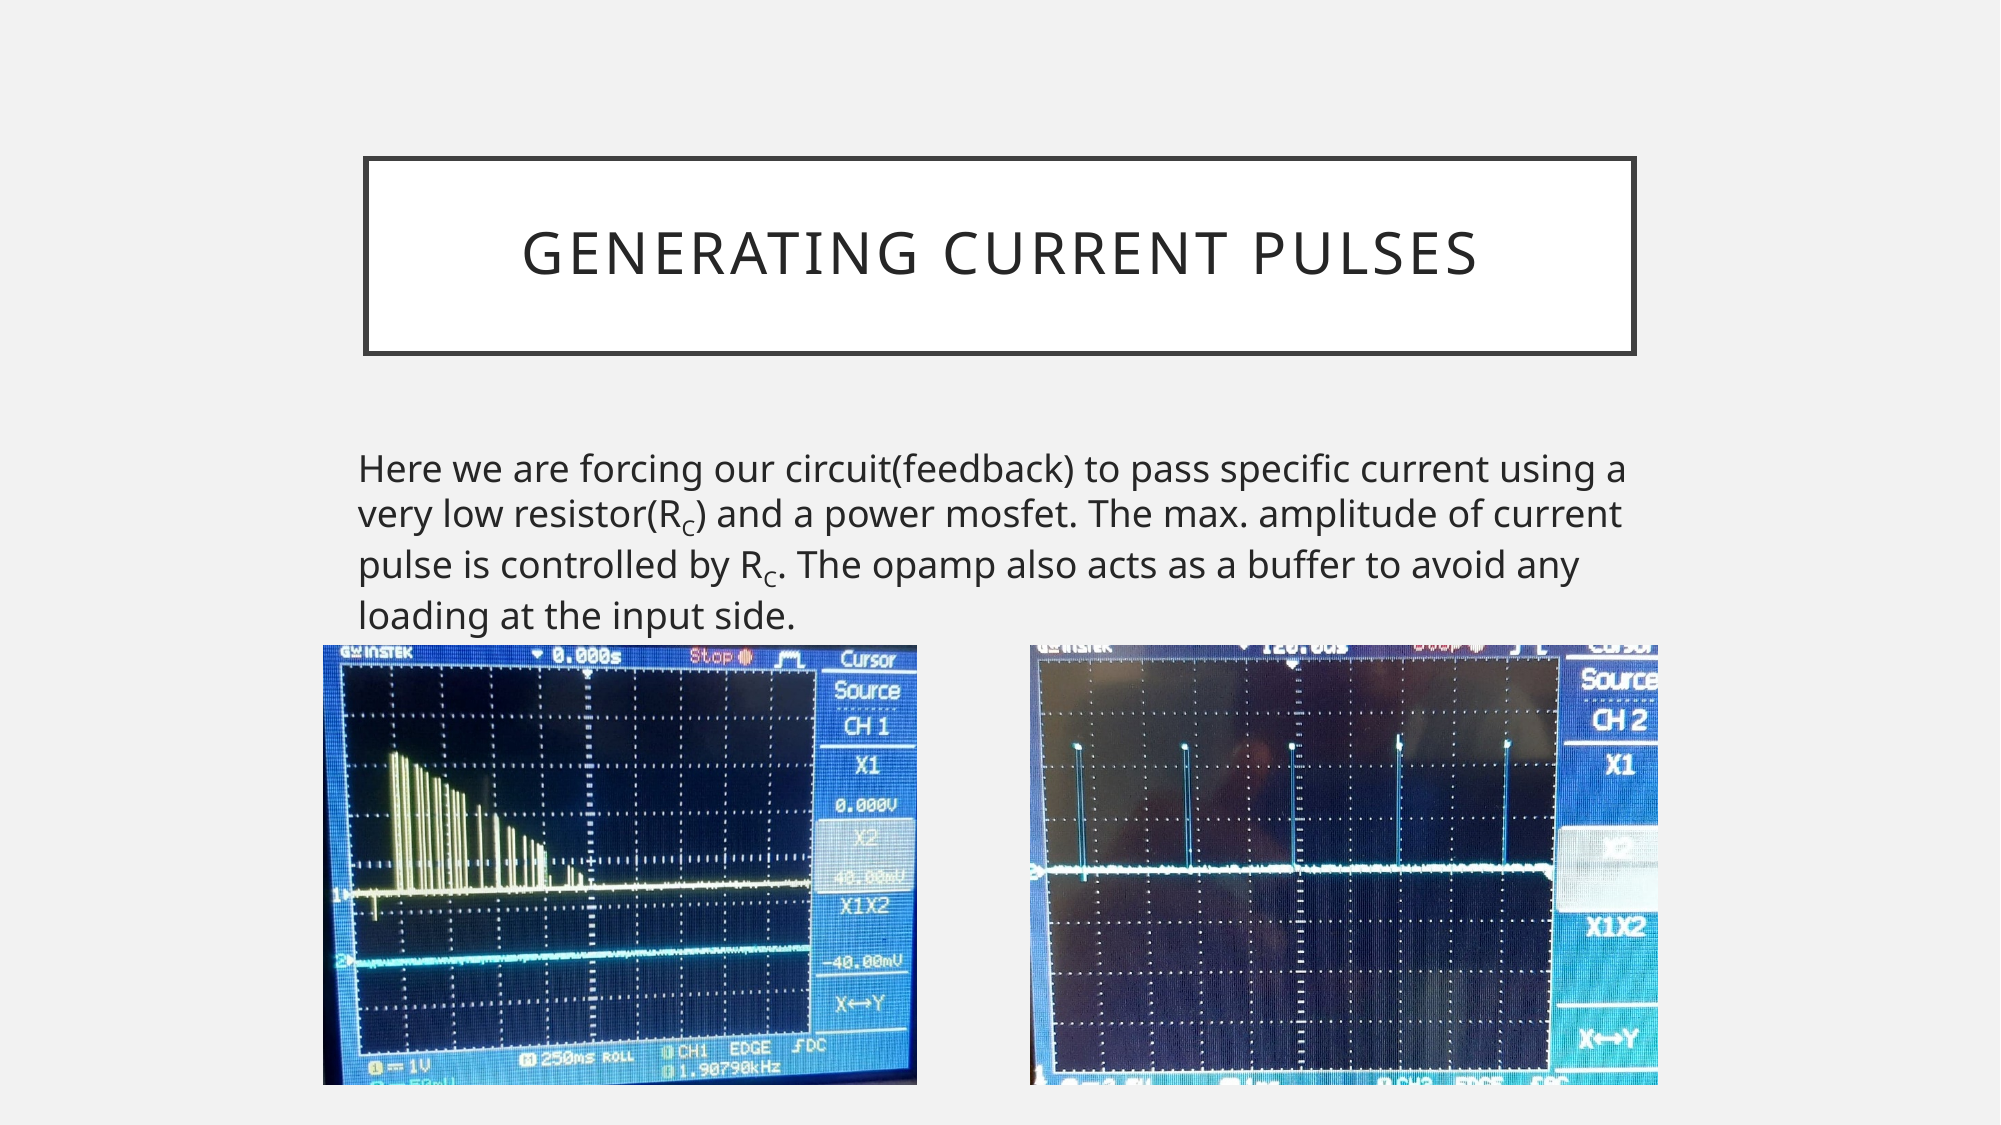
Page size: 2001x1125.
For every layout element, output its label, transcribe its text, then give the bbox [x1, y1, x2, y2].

list Here we are forcing our circuit(feedback) to pass specific current using a very low resistor(RC) and a power mosfet. The max. amplitude of current pulse is controlled by RC. The opamp also acts as a buffer to avoid any loading at the input side. [342, 437, 1658, 947]
picture [1030, 645, 1658, 1085]
picture [323, 645, 917, 1085]
title GENERATING CURRENT PULSES [366, 158, 1634, 354]
